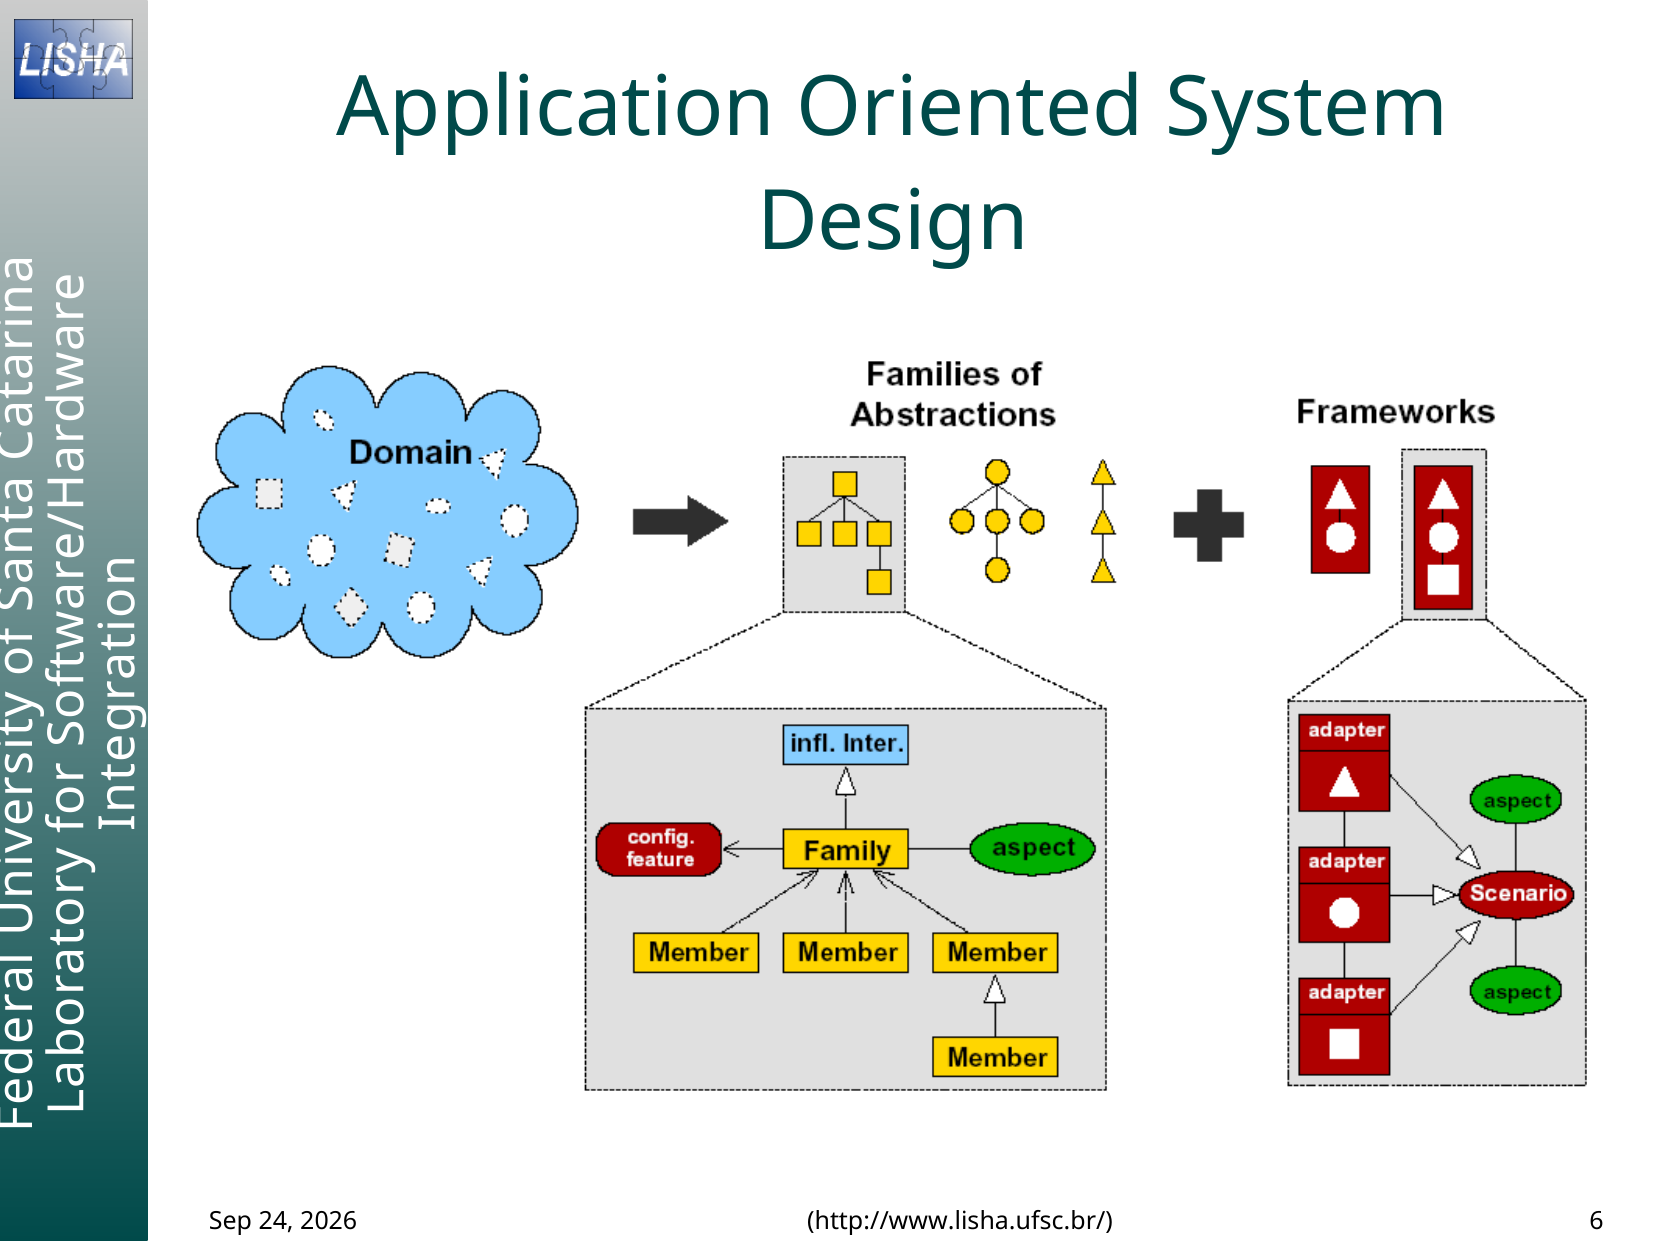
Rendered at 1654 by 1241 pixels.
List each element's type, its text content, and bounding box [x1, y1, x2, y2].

picture [183, 354, 1601, 1106]
picture [14, 19, 133, 99]
title Application Oriented System Design [199, 56, 1588, 264]
